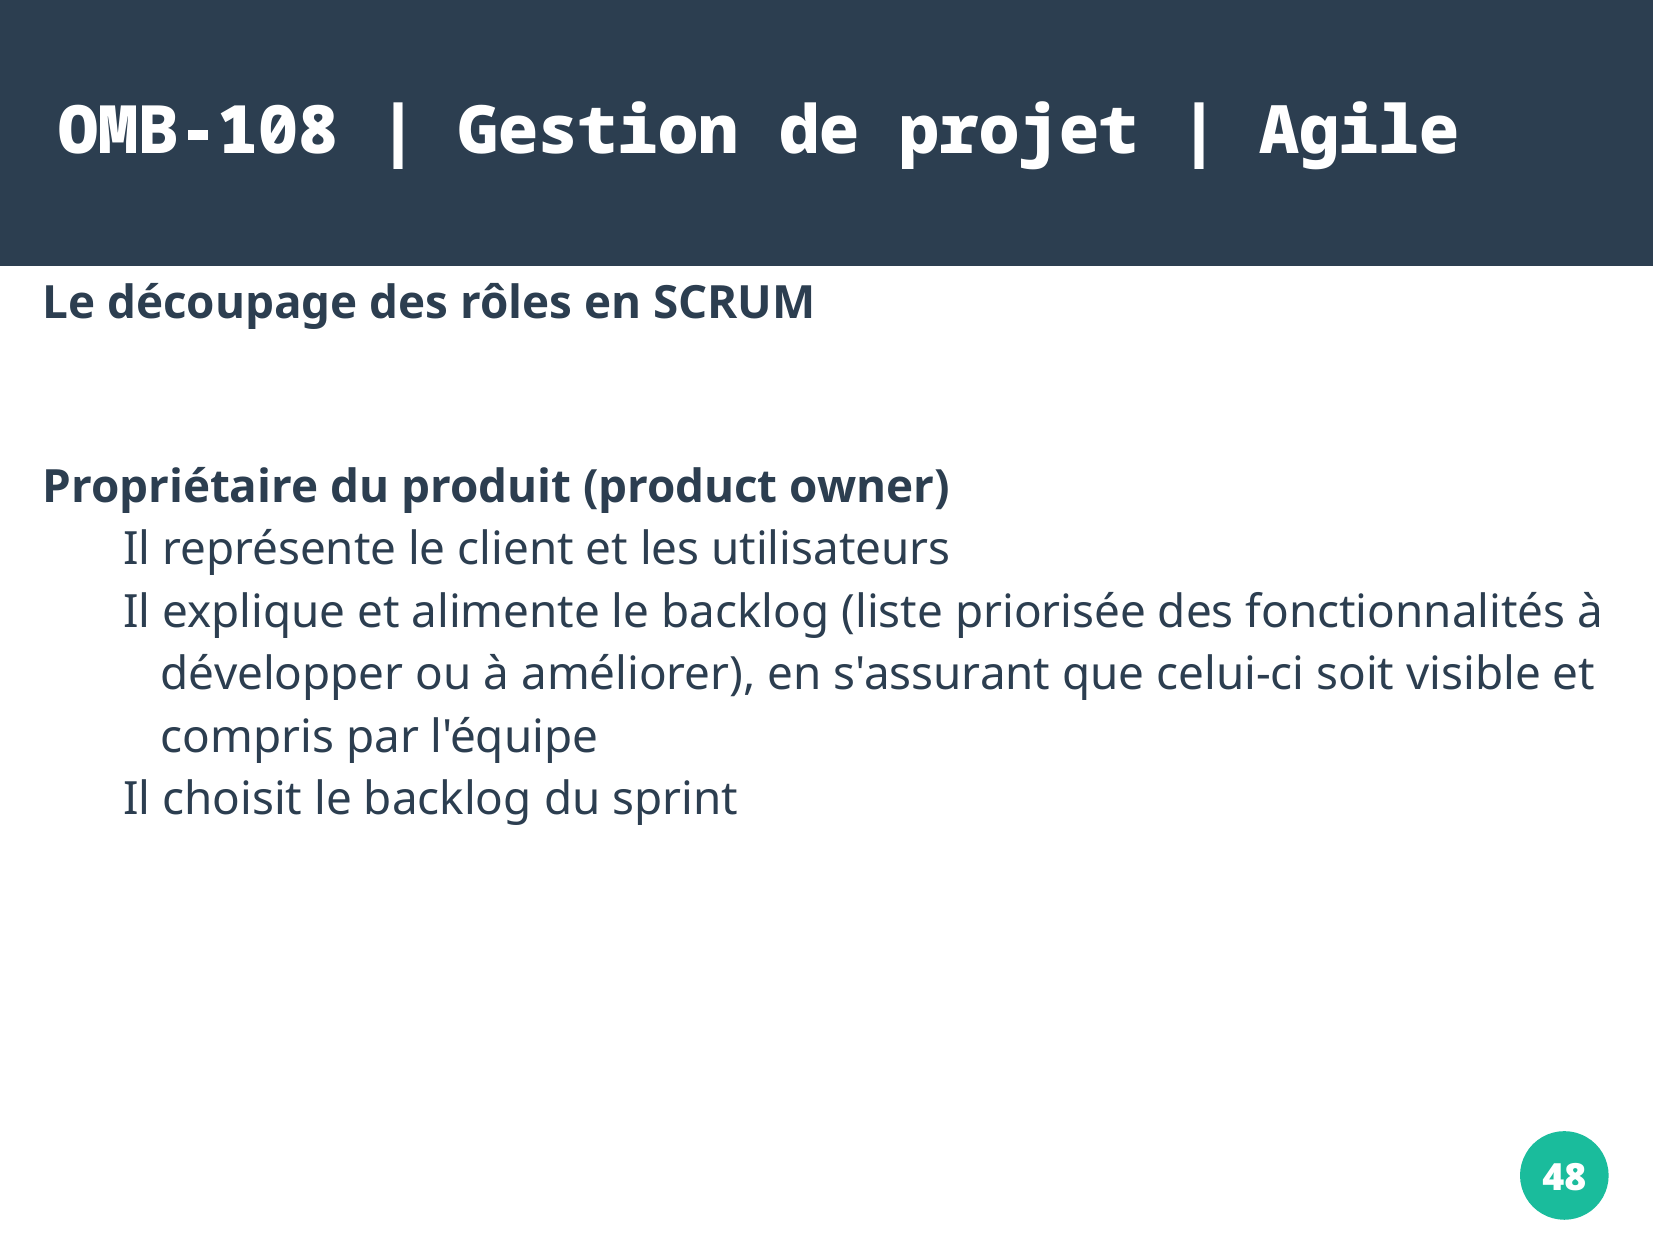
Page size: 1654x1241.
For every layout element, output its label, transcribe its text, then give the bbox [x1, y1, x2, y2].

title OMB-108 | Gestion de projet | Agile [58, 49, 1594, 207]
list Le découpage des rôles en SCRUM Propriétaire du produit (product owner) Il représente le client et les utilisateurs Il explique et alimente le backlog (liste priorisée des fonctionnalités à développer ou à améliorer), en s'assurant que celui-ci soit visible et compris par l'équipe Il choisit le backlog du sprint [42, 269, 1622, 1216]
